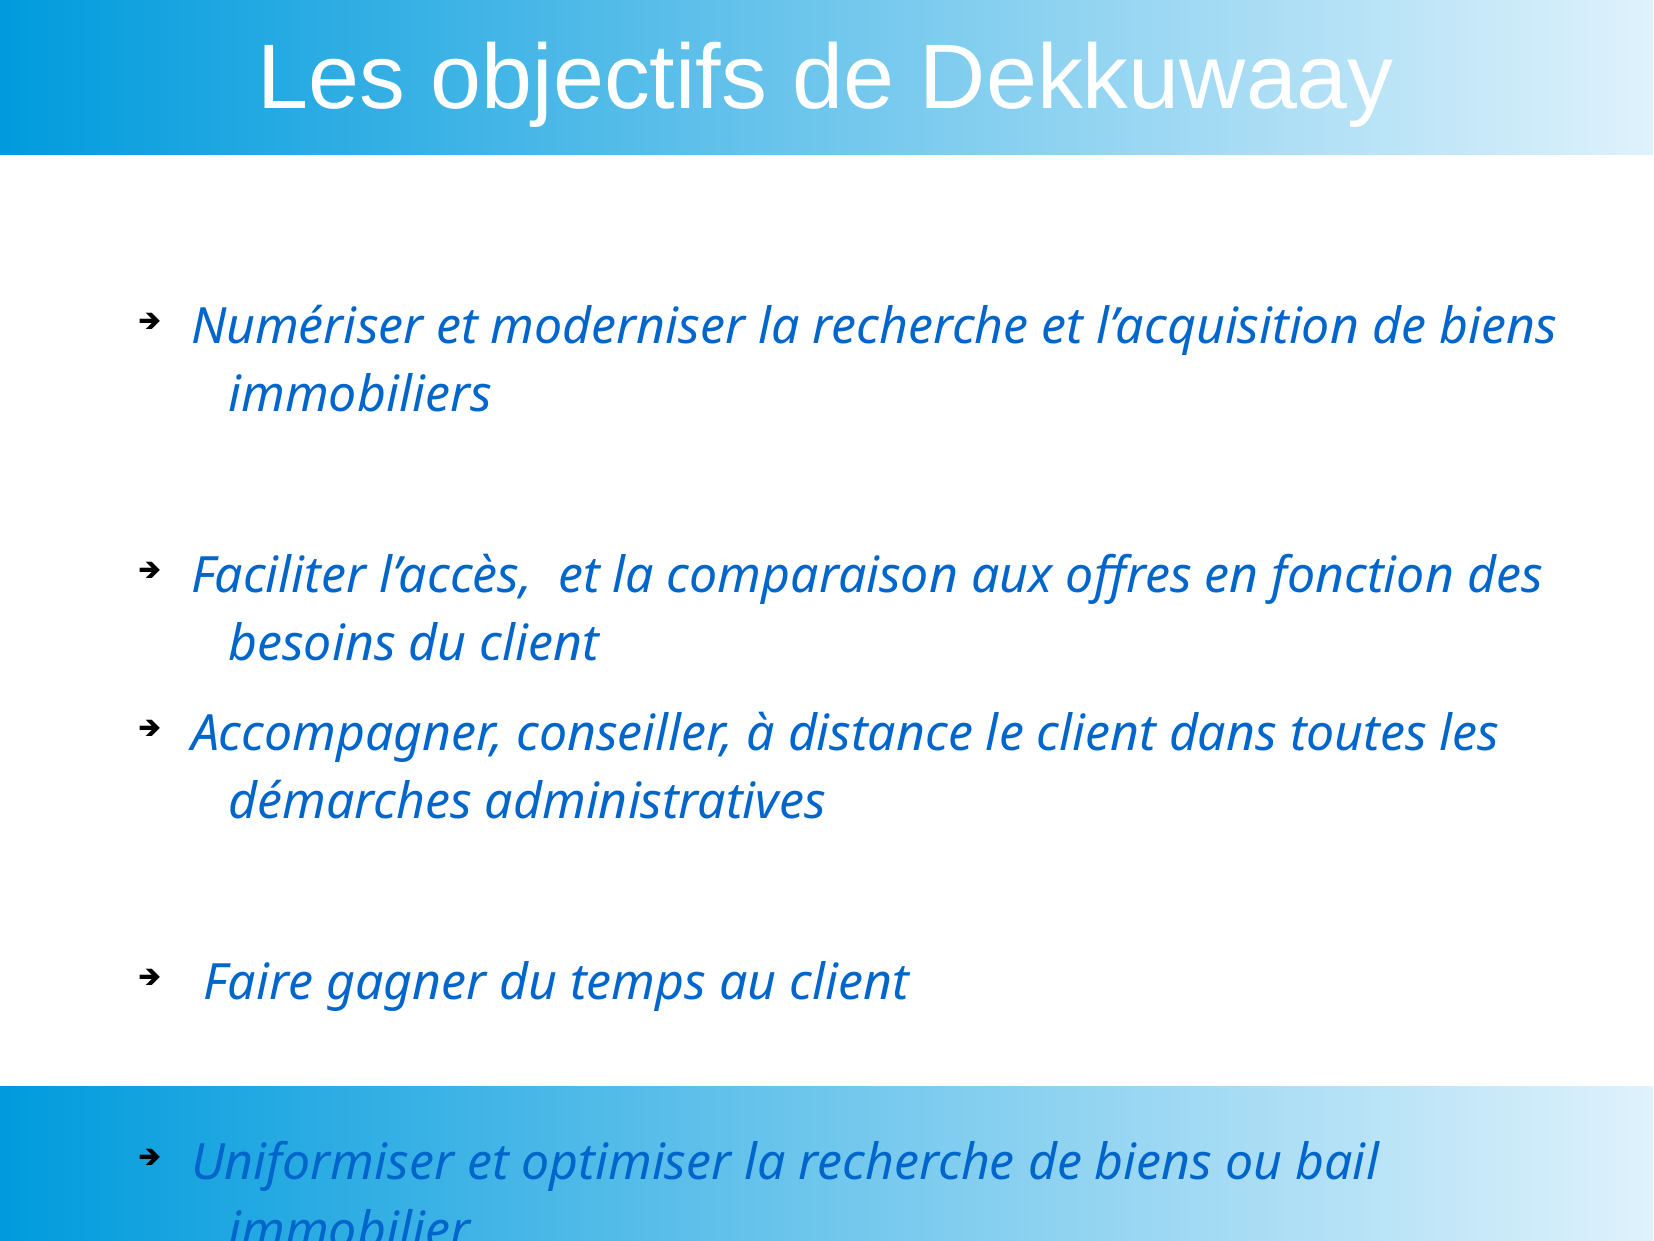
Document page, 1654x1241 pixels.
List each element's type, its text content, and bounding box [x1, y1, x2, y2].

list Numériser et moderniser la recherche et l’acquisition de biens immobiliers Faciliter l’accès, et la comparaison aux offres en fonction des besoins du client Accompagner, conseiller, à distance le client dans toutes les démarches administratives Faire gagner du temps au client Uniformiser et optimiser la recherche de biens ou bail immobilier [82, 290, 1571, 1010]
title Les objectifs de Dekkuwaay [0, 0, 1654, 155]
